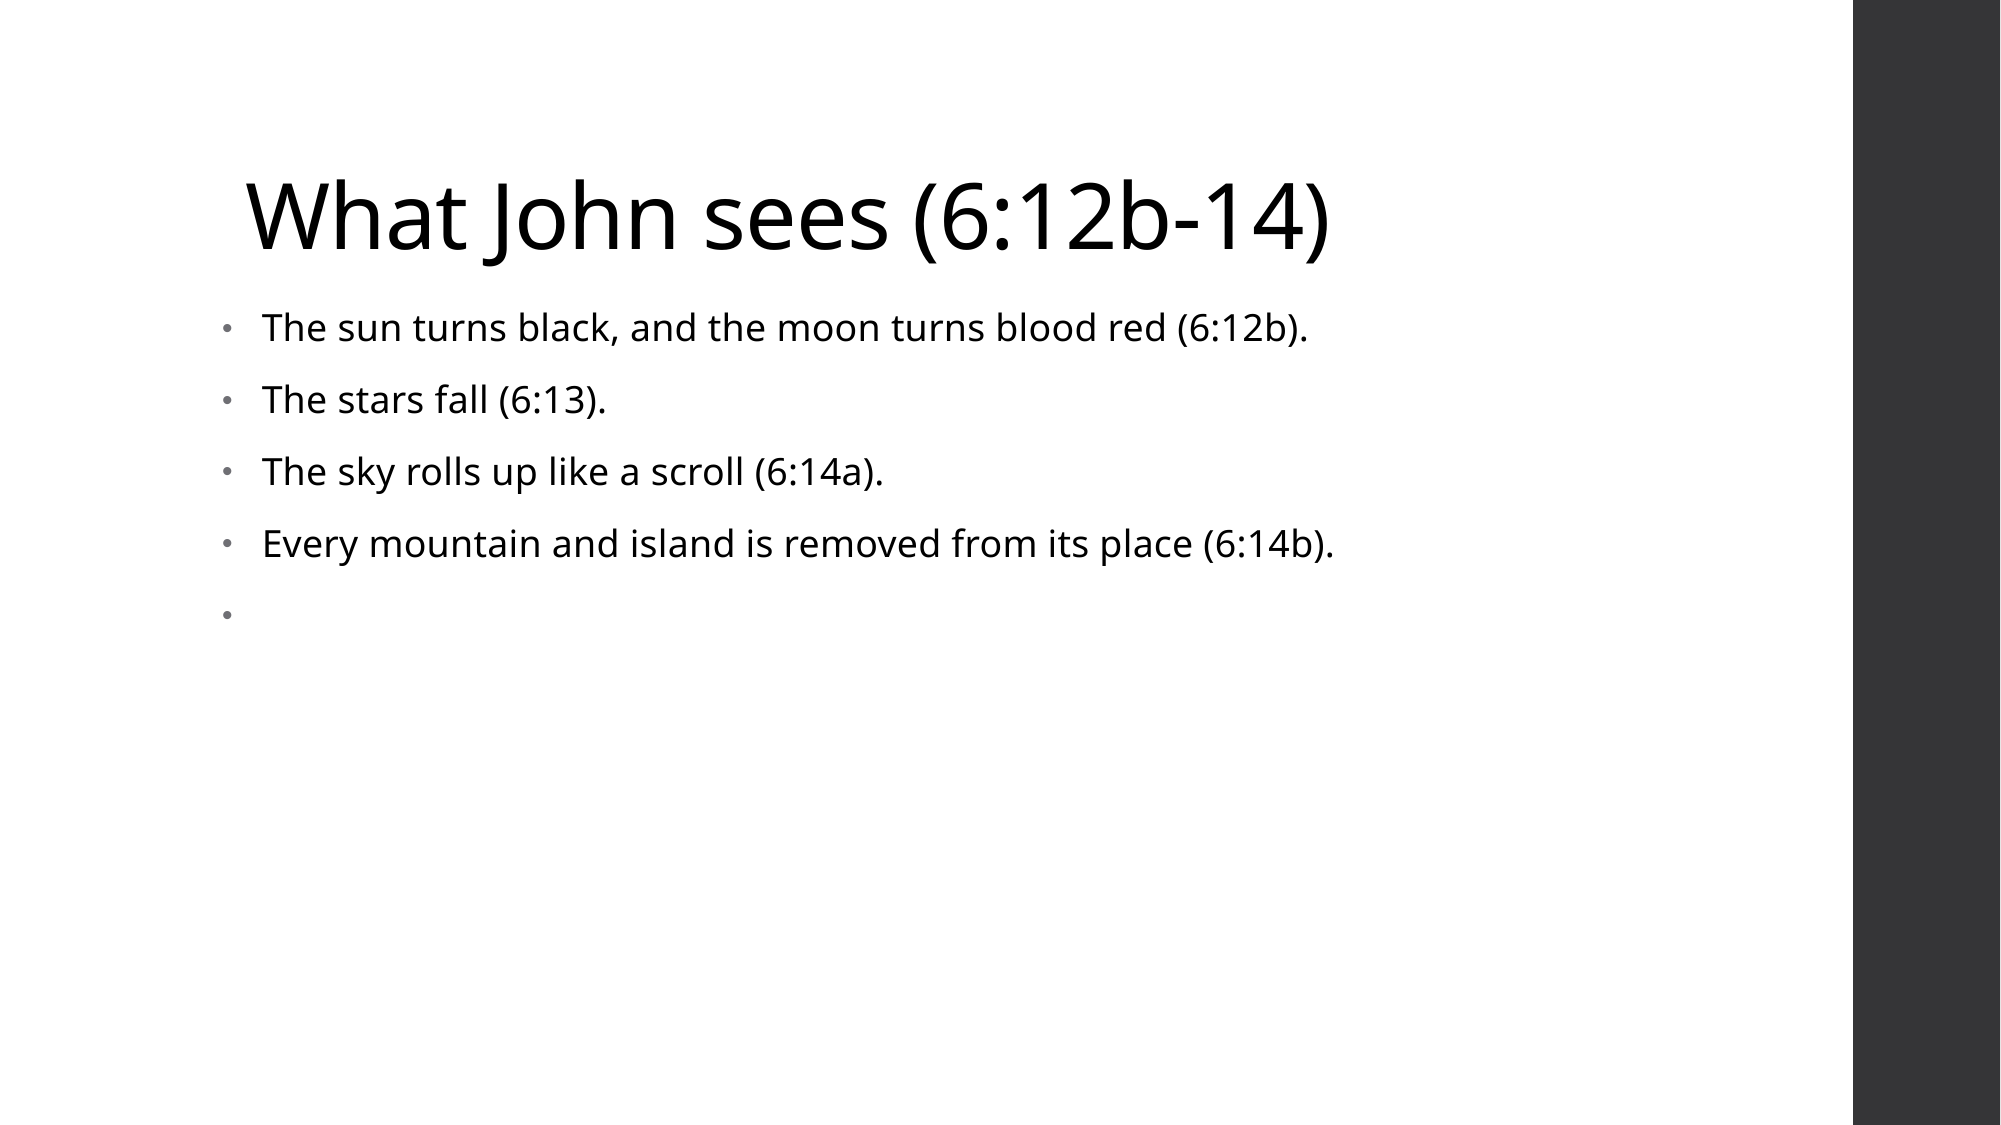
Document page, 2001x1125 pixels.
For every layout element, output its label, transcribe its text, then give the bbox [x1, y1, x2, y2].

list The sun turns black, and the moon turns blood red (6:12b). The stars fall (6:13). The sky rolls up like a scroll (6:14a). Every mountain and island is removed from its place (6:14b). [206, 299, 1617, 1014]
title What John sees (6:12b-14) [206, 60, 1797, 278]
